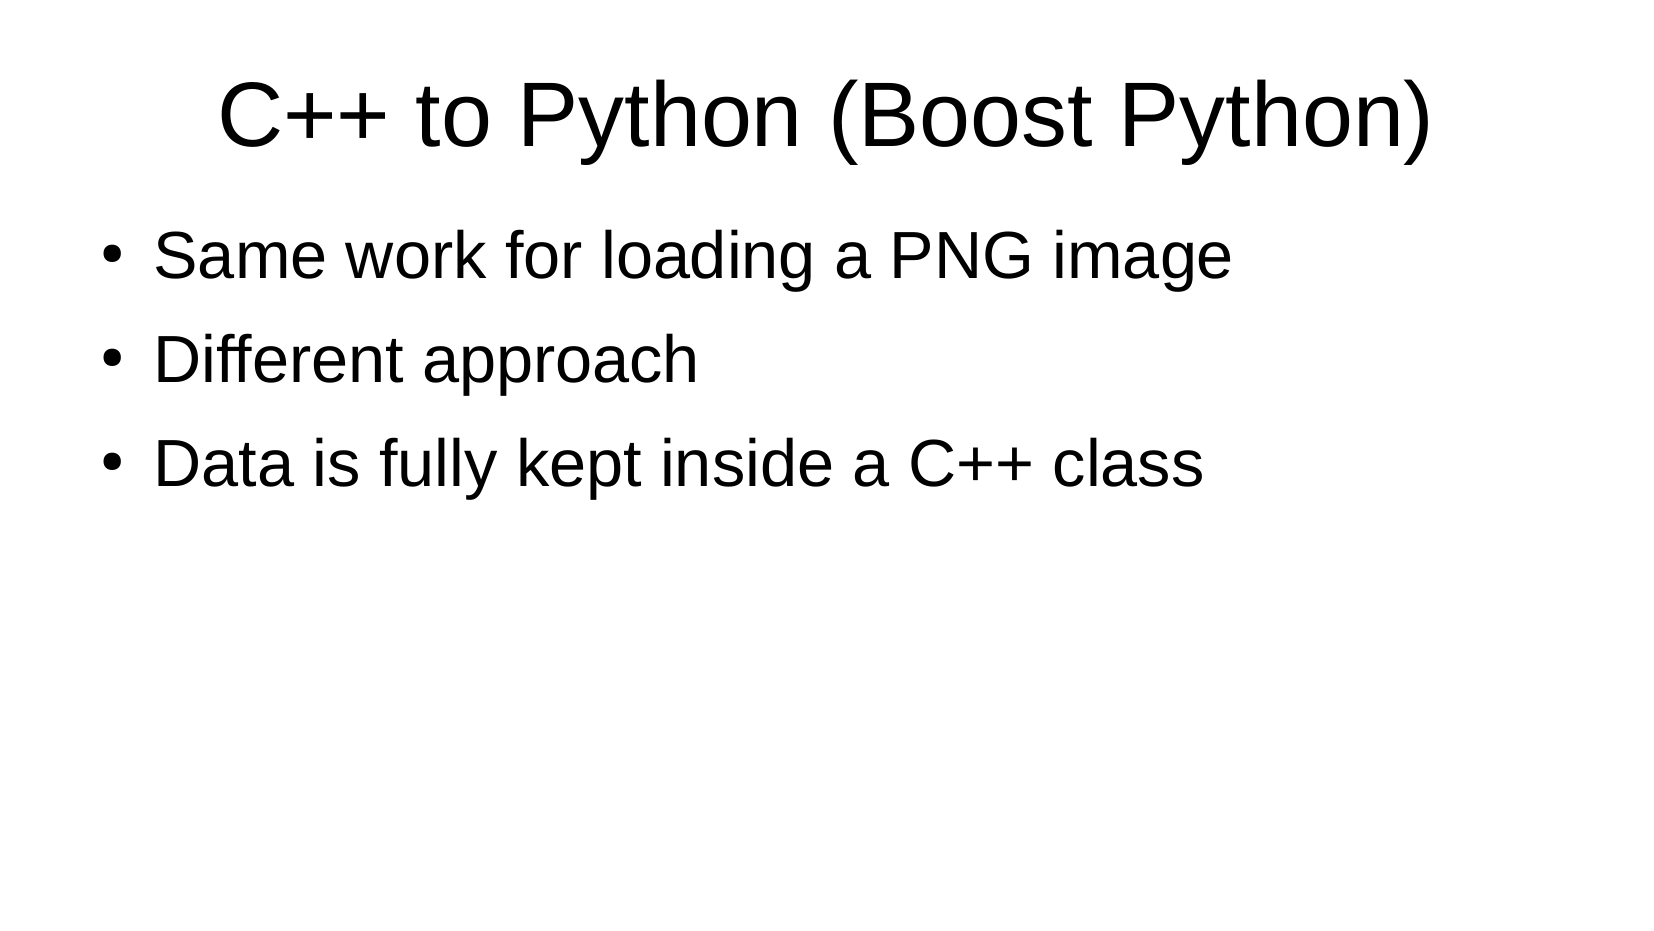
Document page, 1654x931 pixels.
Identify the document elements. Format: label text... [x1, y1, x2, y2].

title C++ to Python (Boost Python) [82, 37, 1571, 193]
list Same work for loading a PNG image Different approach Data is fully kept inside a C++ class [82, 217, 1571, 758]
